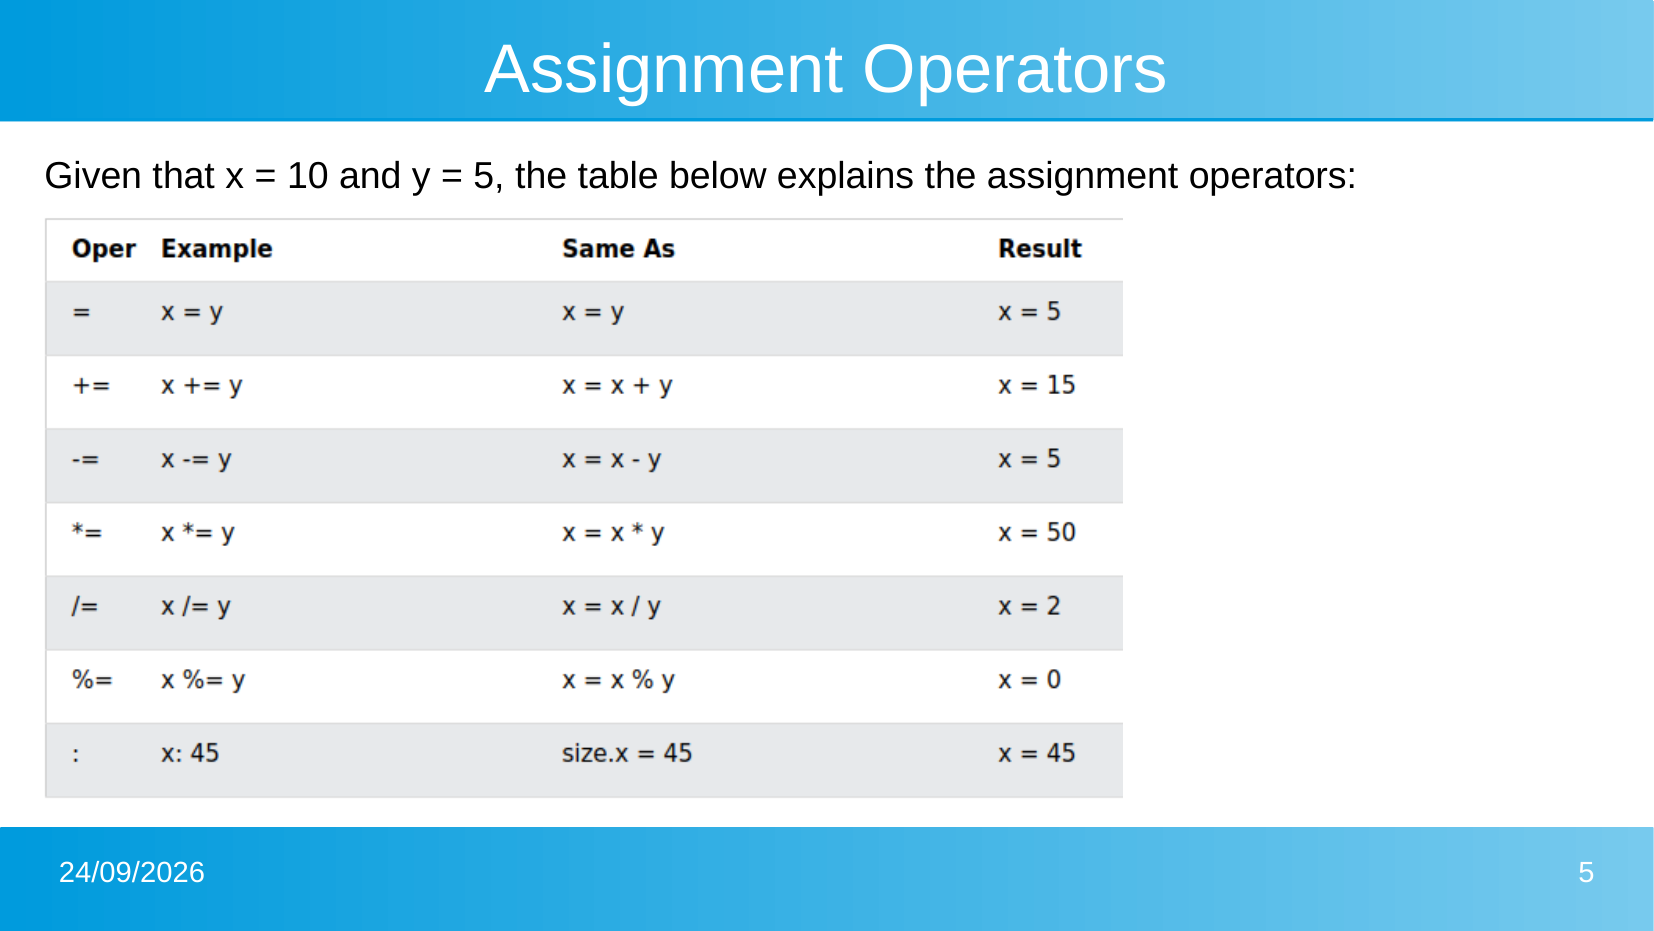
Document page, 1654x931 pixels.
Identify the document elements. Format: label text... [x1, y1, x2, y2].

text_box Given that x = 10 and y = 5, the table below explains the assignment operators: [29, 147, 1477, 247]
title Assignment Operators [59, 29, 1595, 108]
picture [36, 206, 1123, 806]
